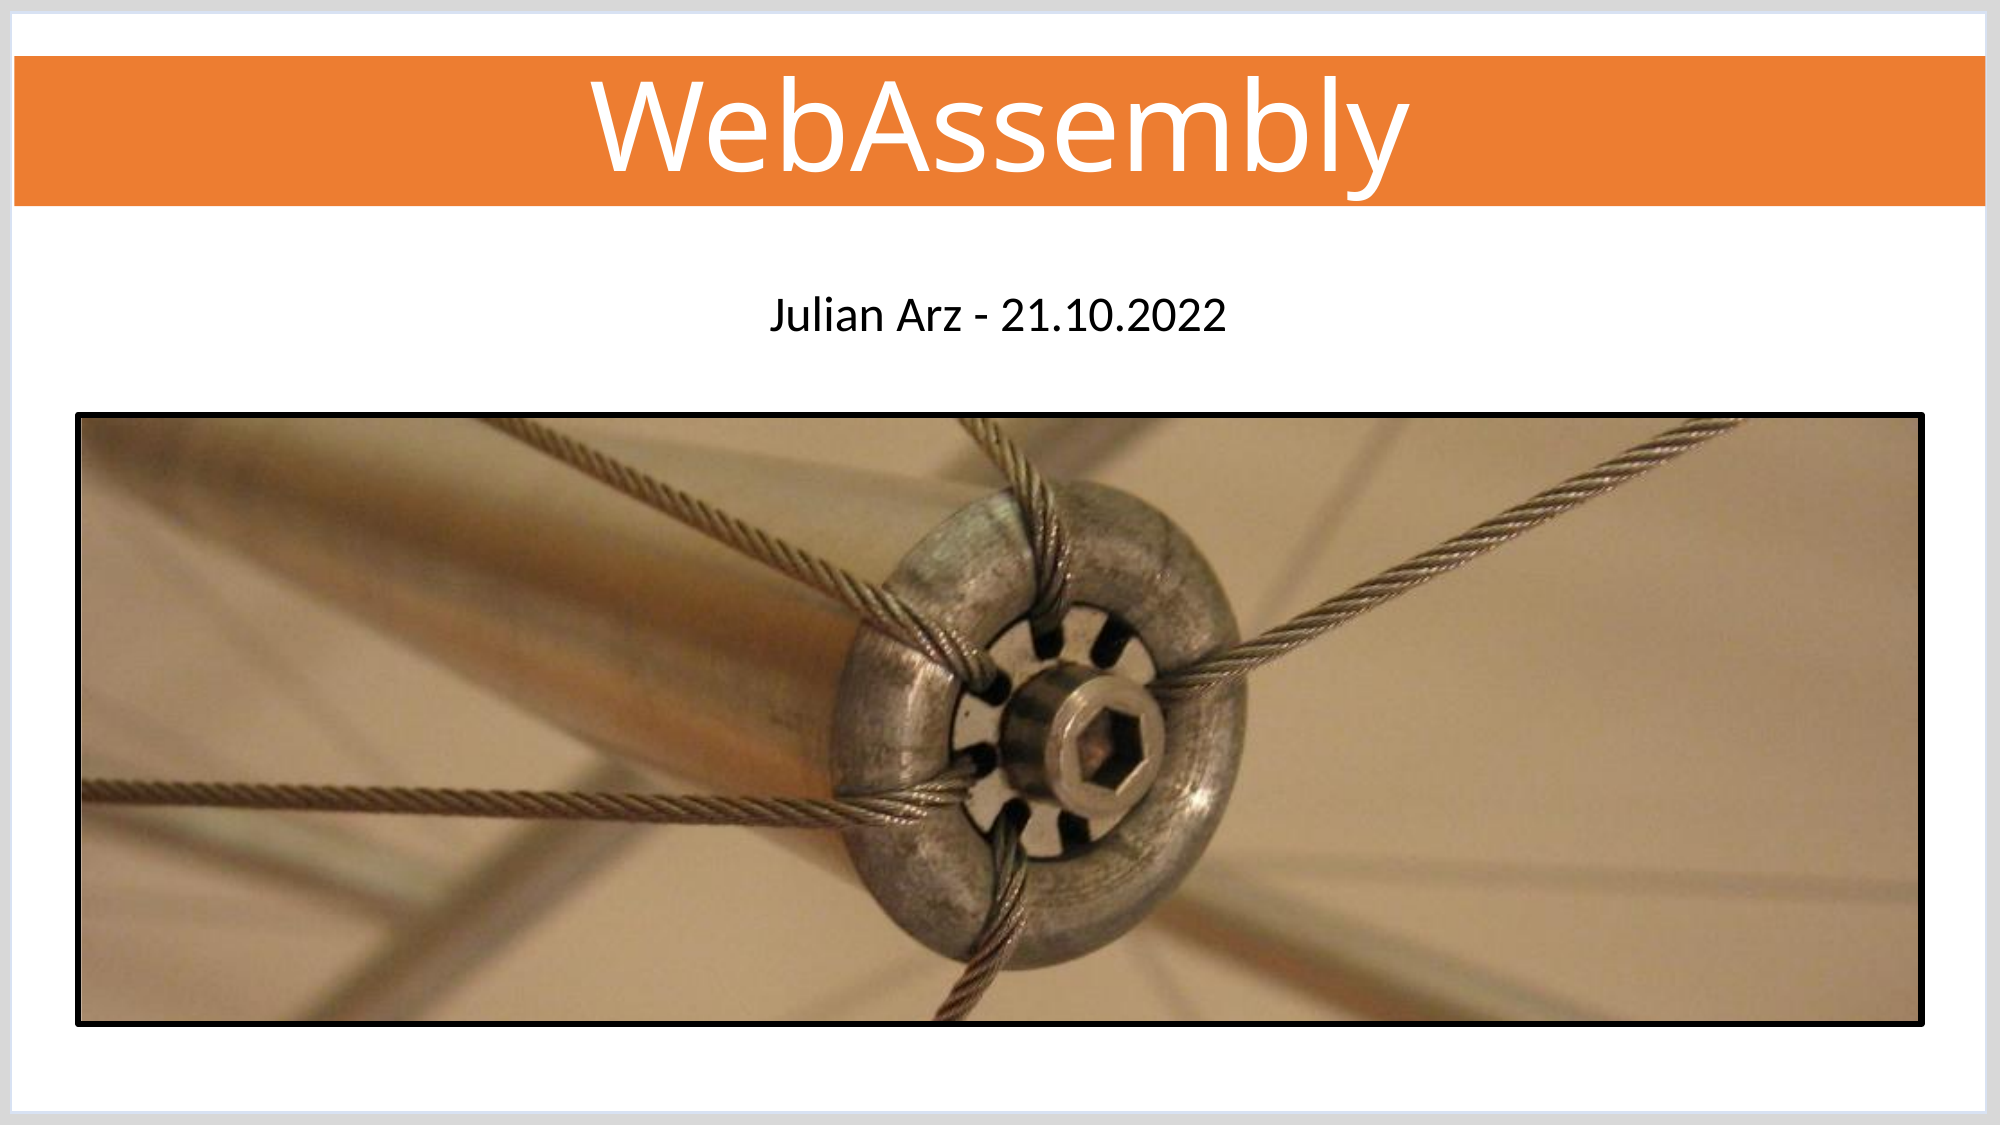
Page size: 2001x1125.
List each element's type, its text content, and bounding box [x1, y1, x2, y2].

text_box Julian Arz - 21.10.2022 [12, 274, 1984, 350]
picture [81, 417, 1919, 1021]
title WebAssembly [14, 56, 1986, 207]
